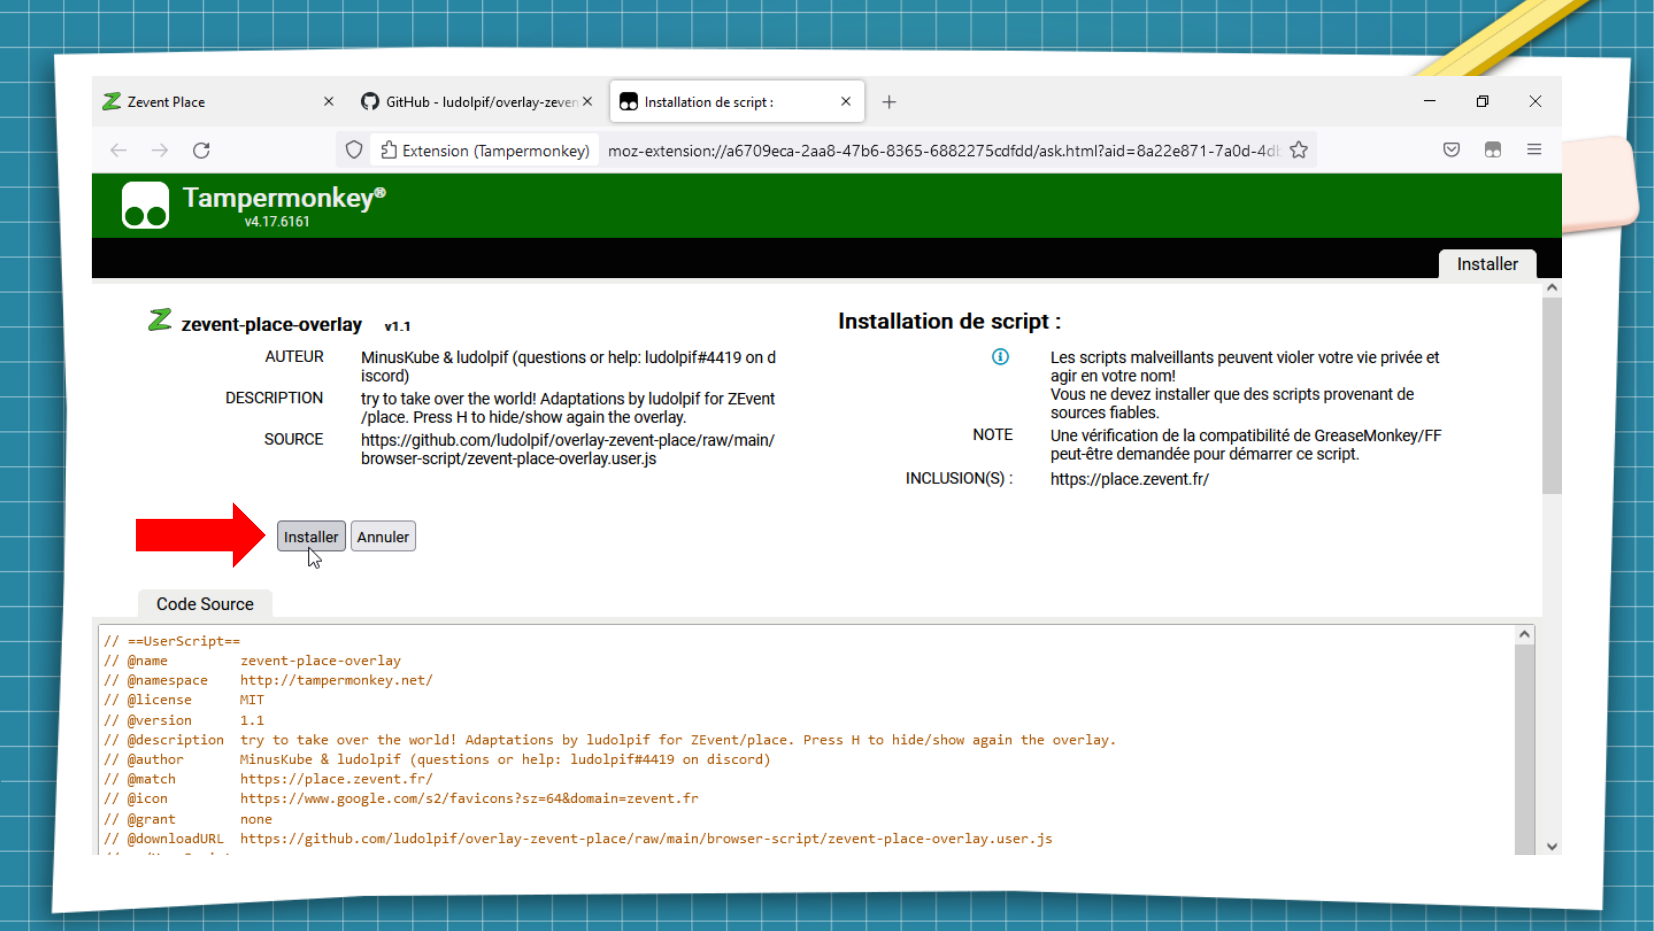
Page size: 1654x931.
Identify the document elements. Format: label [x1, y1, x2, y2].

text_box [136, 504, 265, 566]
picture [91, 76, 1562, 855]
